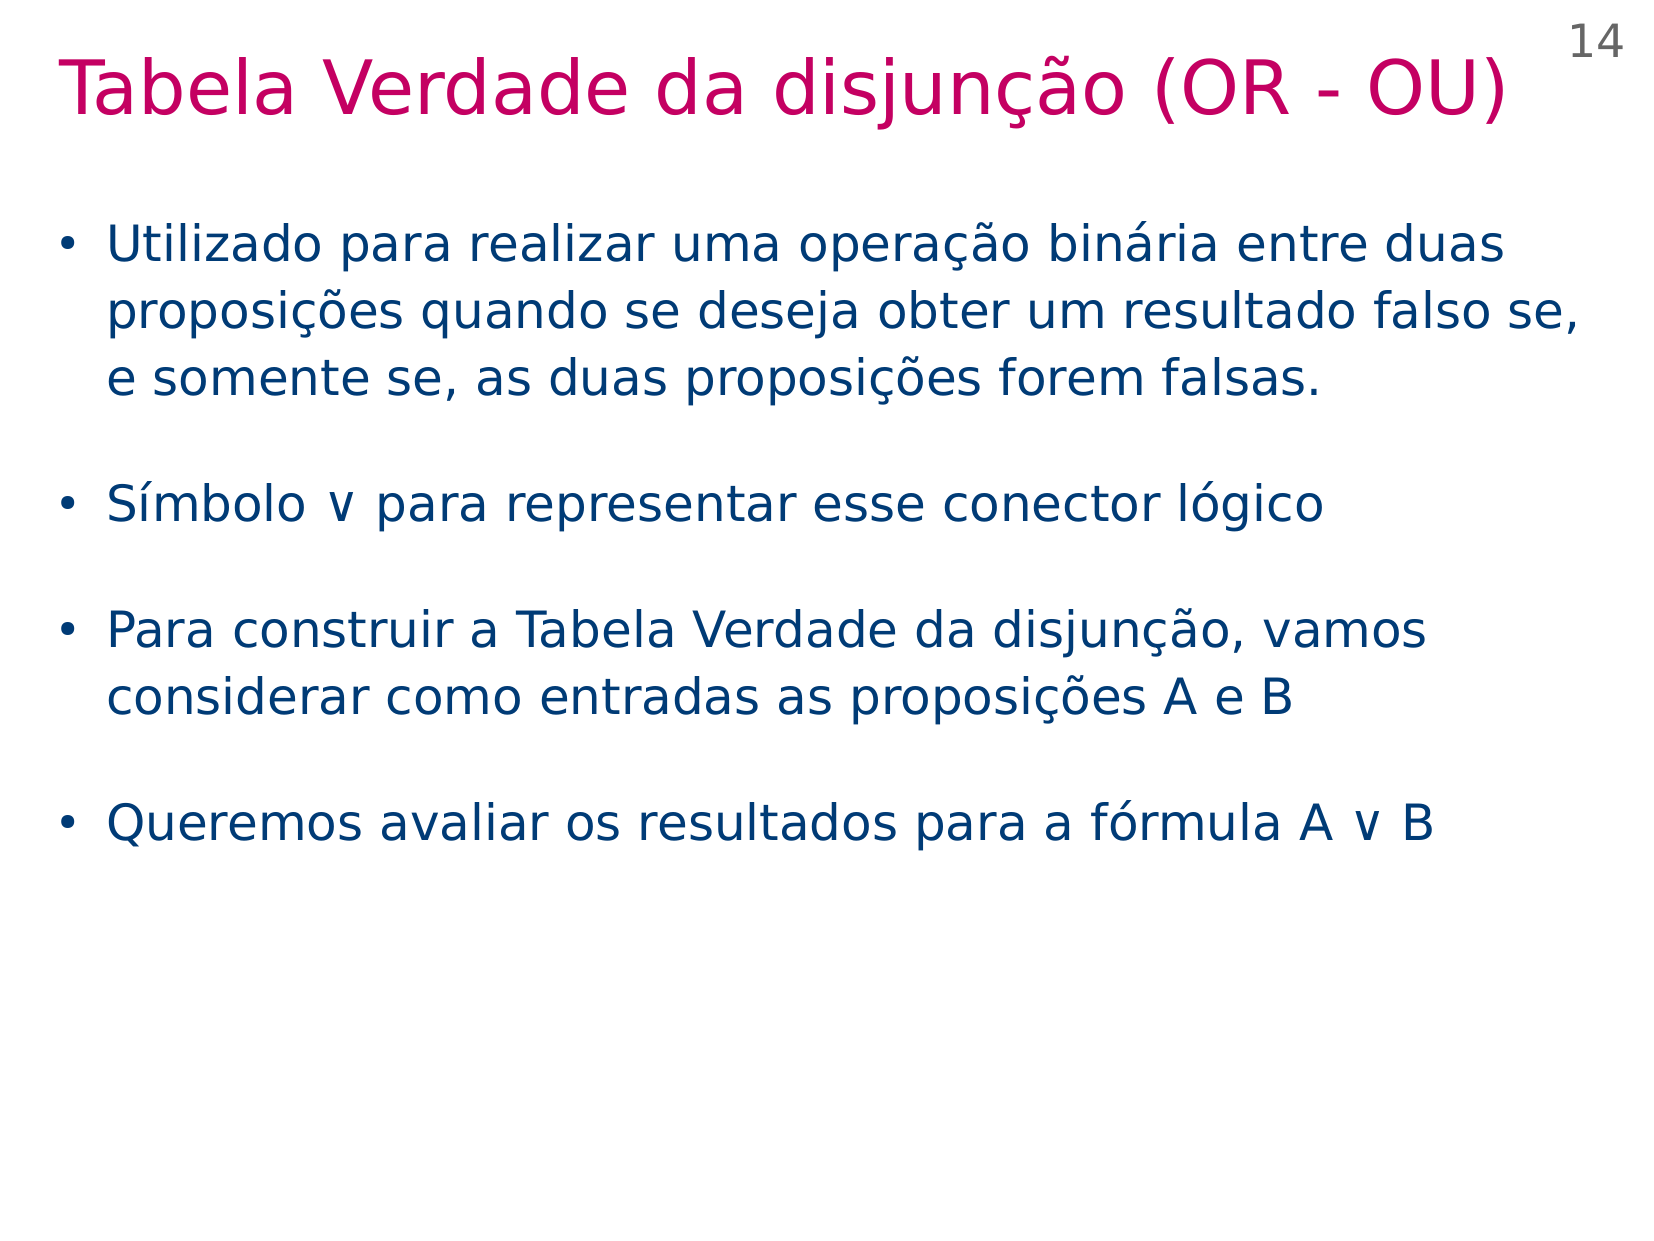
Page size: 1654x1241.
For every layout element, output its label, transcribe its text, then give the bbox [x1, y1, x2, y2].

list Utilizado para realizar uma operação binária entre duas proposições quando se deseja obter um resultado falso se, e somente se, as duas proposições forem falsas. Símbolo ∨ para representar esse conector lógico Para construir a Tabela Verdade da disjunção, vamos considerar como entradas as proposições A e B Queremos avaliar os resultados para a fórmula A ∨ B [59, 206, 1625, 1211]
title Tabela Verdade da disjunção (OR - OU) [59, 29, 1595, 148]
